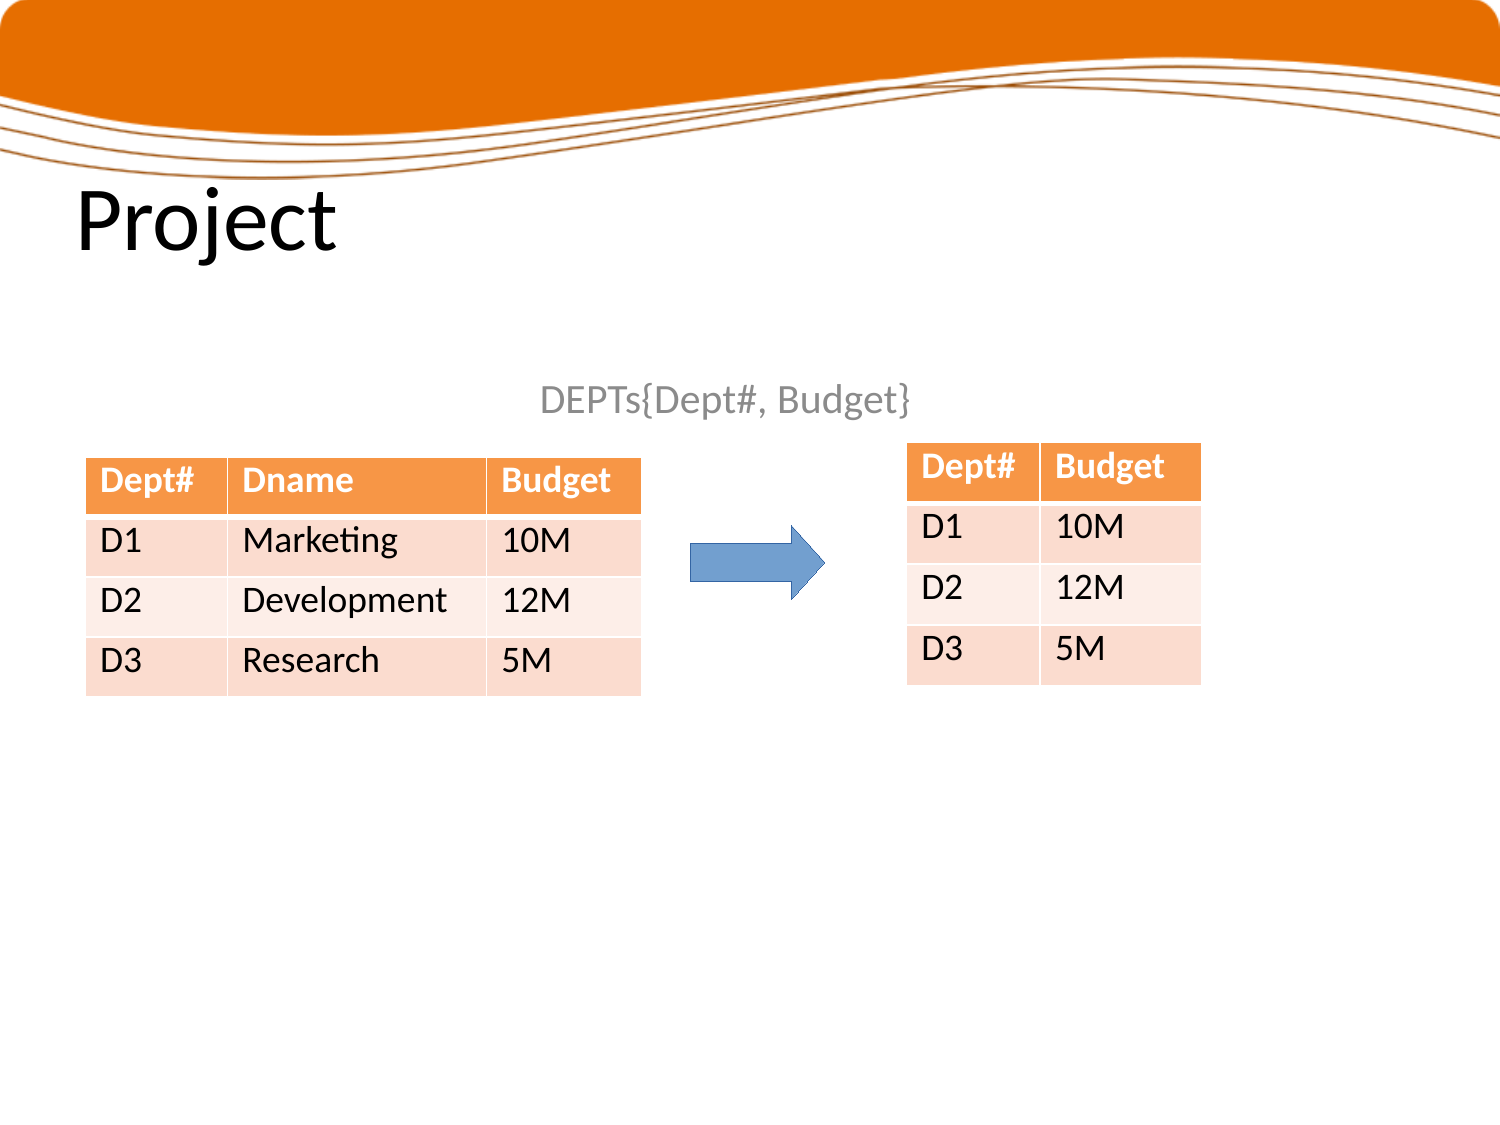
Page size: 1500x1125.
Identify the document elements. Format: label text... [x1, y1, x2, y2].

table_header Budget [487, 458, 641, 514]
table_header Dept# [907, 443, 1039, 501]
table_cell 12M [487, 578, 641, 636]
table_cell D2 [86, 578, 227, 636]
table_cell Research [228, 638, 486, 696]
table_header Budget [1041, 443, 1201, 501]
table_cell 5M [487, 638, 641, 696]
table_cell 5M [1041, 626, 1201, 685]
table_cell D3 [907, 626, 1039, 685]
table_cell 10M [487, 520, 641, 576]
text_box [690, 525, 825, 600]
table_cell D2 [907, 565, 1039, 624]
table_header Dname [228, 458, 486, 514]
text_box Project [74, 158, 1425, 269]
table_cell 12M [1041, 565, 1201, 624]
table_cell D1 [86, 520, 227, 576]
table_cell Marketing [228, 520, 486, 576]
table_cell D1 [907, 506, 1039, 563]
table_header Dept# [86, 458, 227, 514]
table_cell 10M [1041, 506, 1201, 563]
text_box DEPTs{Dept#, Budget} [524, 375, 1003, 435]
table_cell Development [228, 578, 486, 636]
table_cell D3 [86, 638, 227, 696]
picture [0, 0, 1500, 180]
